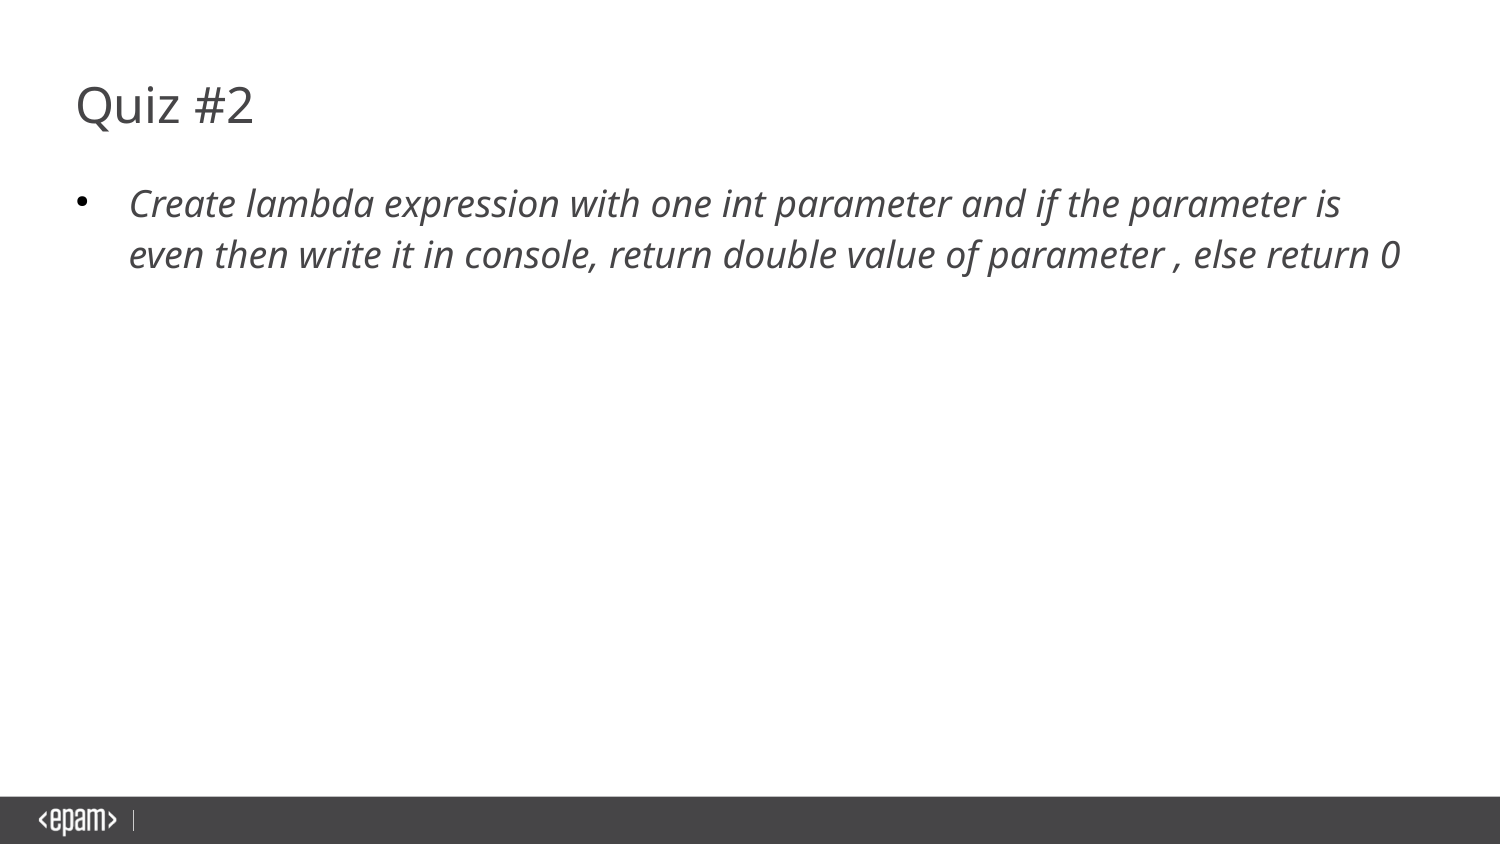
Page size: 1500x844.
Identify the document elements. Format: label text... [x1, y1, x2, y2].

list Create lambda expression with one int parameter and if the parameter is even then write it in console, return double value of parameter , else return 0 [57, 177, 1425, 733]
title Quiz #2 [75, 33, 1425, 175]
picture [38, 808, 117, 837]
